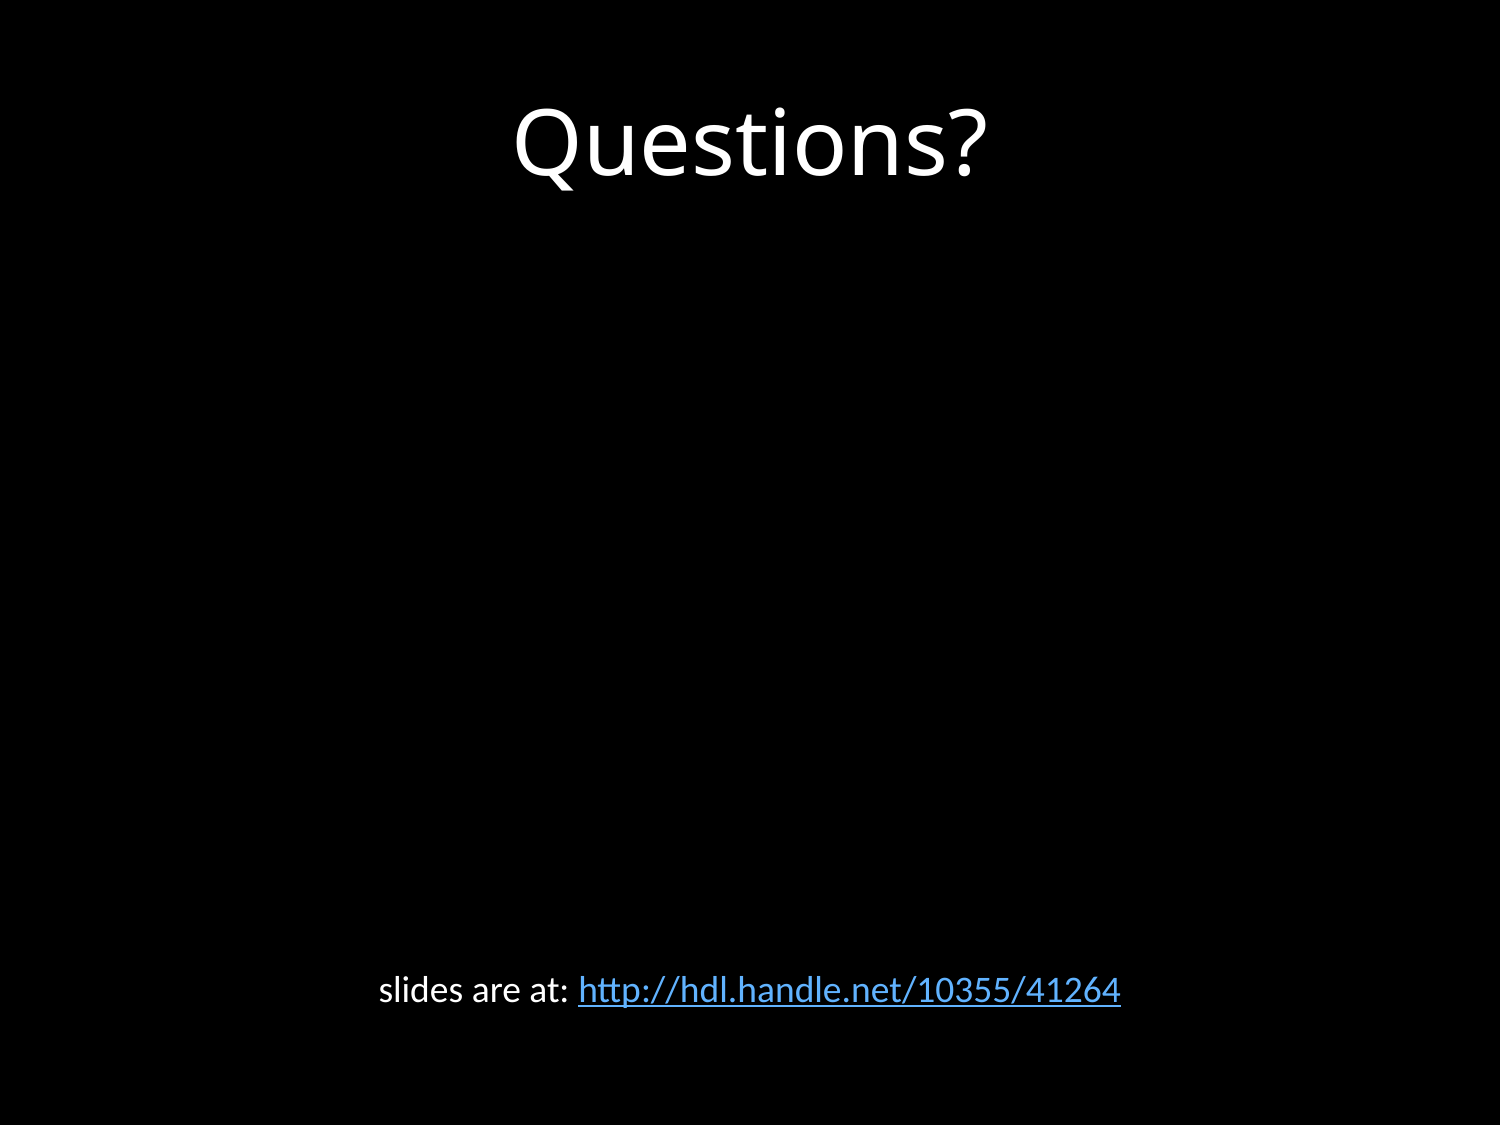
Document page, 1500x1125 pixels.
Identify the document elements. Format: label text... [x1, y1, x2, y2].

text_box slides are at: http://hdl.handle.net/10355/41264 [74, 957, 1425, 1018]
title Questions? [75, 45, 1425, 233]
